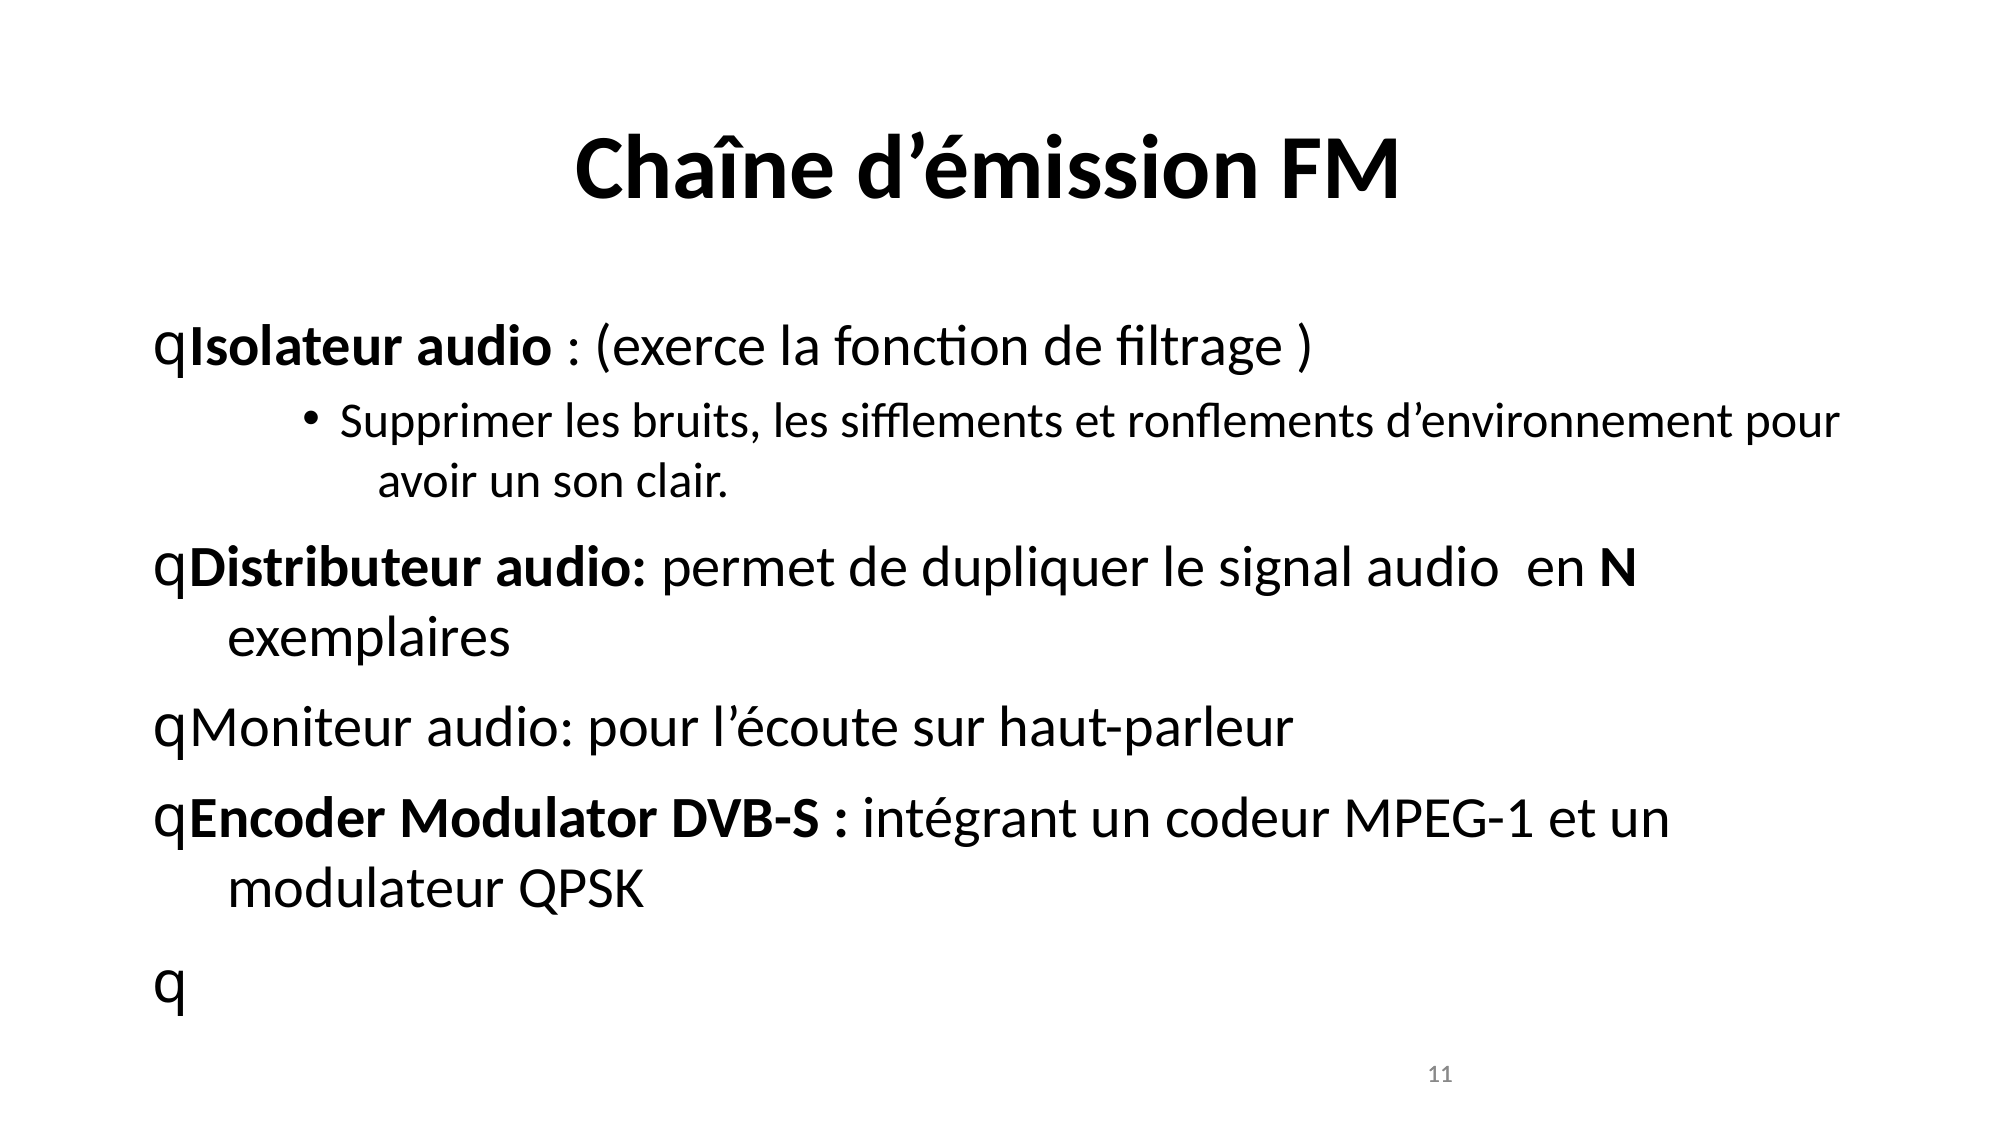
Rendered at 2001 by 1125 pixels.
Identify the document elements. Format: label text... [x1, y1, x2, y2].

title Chaîne d’émission FM [137, 59, 1863, 278]
text_box [1412, 1042, 1863, 1103]
list Isolateur audio : (exerce la fonction de filtrage ) Supprimer les bruits, les sifflements et ronflements d’environnement pour avoir un son clair. Distributeur audio: permet de dupliquer le signal audio en N exemplaires Moniteur audio: pour l’écoute sur haut-parleur Encoder Modulator DVB-S : intégrant un codeur MPEG-1 et un modulateur QPSK [137, 299, 1863, 1014]
